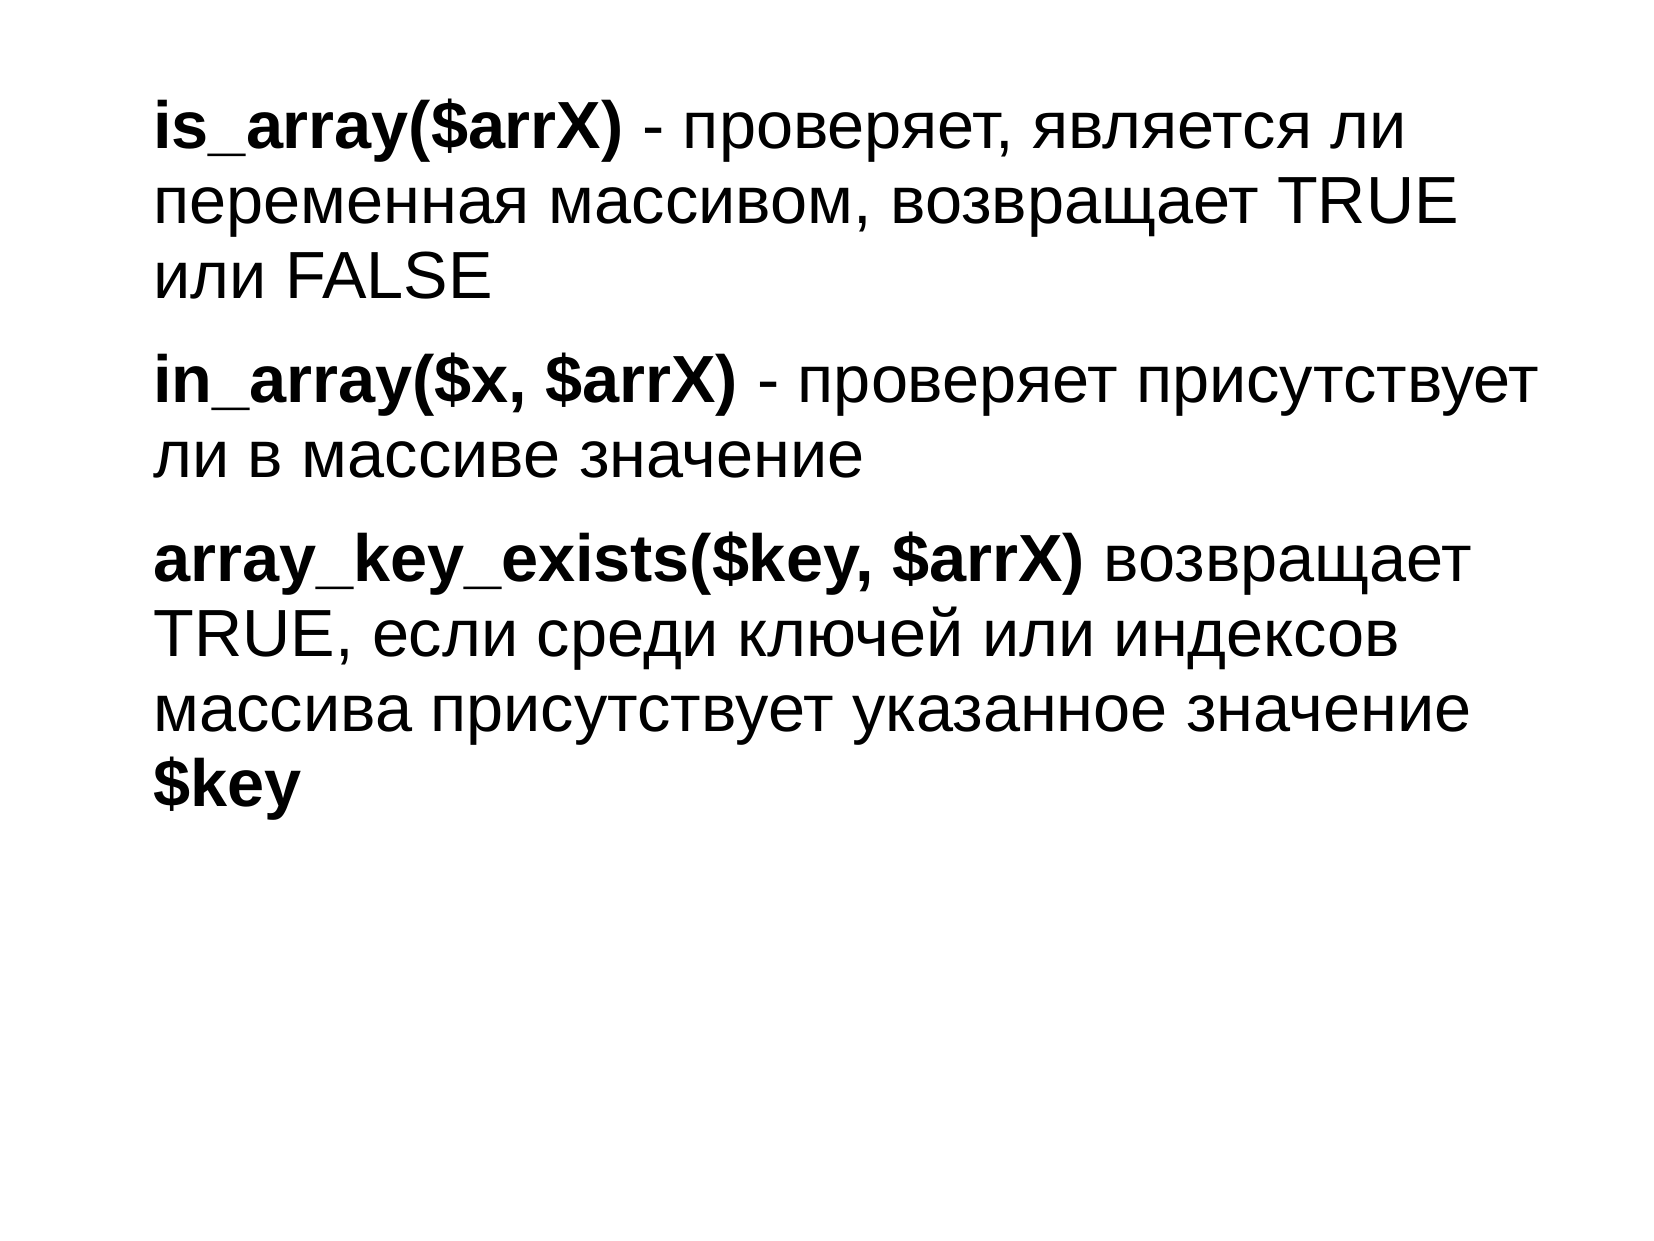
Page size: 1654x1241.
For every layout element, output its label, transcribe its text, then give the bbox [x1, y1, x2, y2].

list is_array($arrX) - проверяет, является ли переменная массивом, возвращает TRUE или FALSE in_array($x, $arrX) - проверяет присутствует ли в массиве значение array_key_exists($key, $arrX) возвращает TRUE, если среди ключей или индексов массива присутствует указанное значение $key [82, 88, 1571, 1152]
